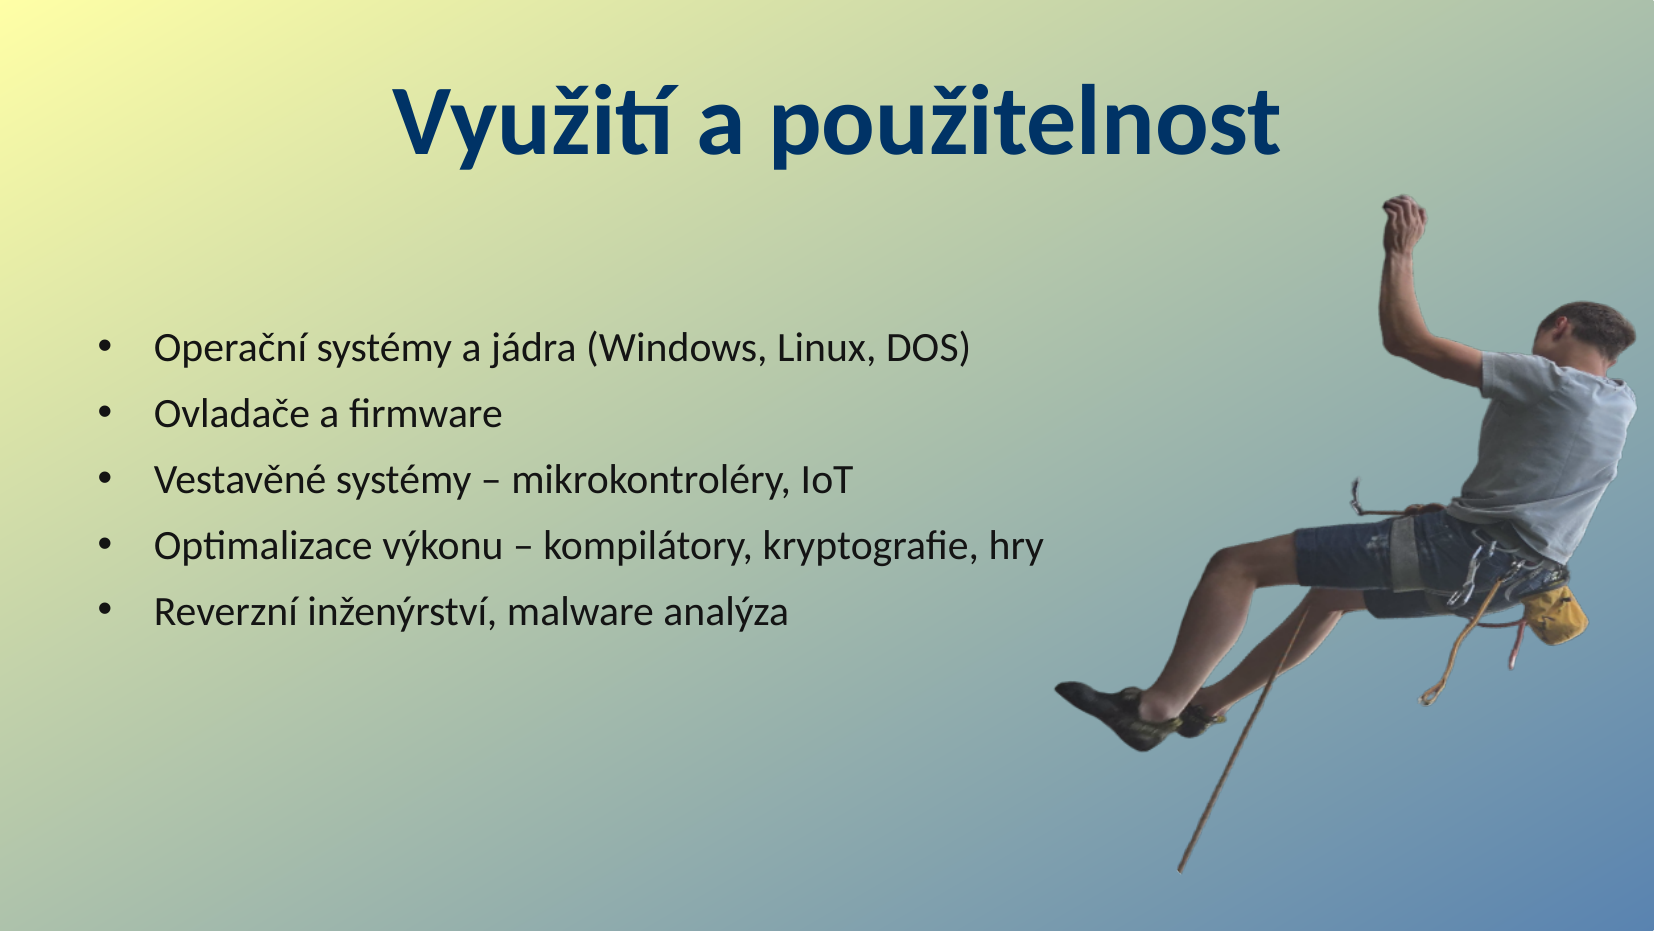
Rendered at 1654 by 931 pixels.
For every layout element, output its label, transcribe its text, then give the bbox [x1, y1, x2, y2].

picture [750, 0, 1654, 931]
list Operační systémy a jádra (Windows, Linux, DOS) Ovladače a firmware Vestavěné systémy – mikrokontroléry, IoT Optimalizace výkonu – kompilátory, kryptografie, hry Reverzní inženýrství, malware analýza [82, 217, 1164, 831]
title Využití a použitelnost [82, 37, 1469, 193]
